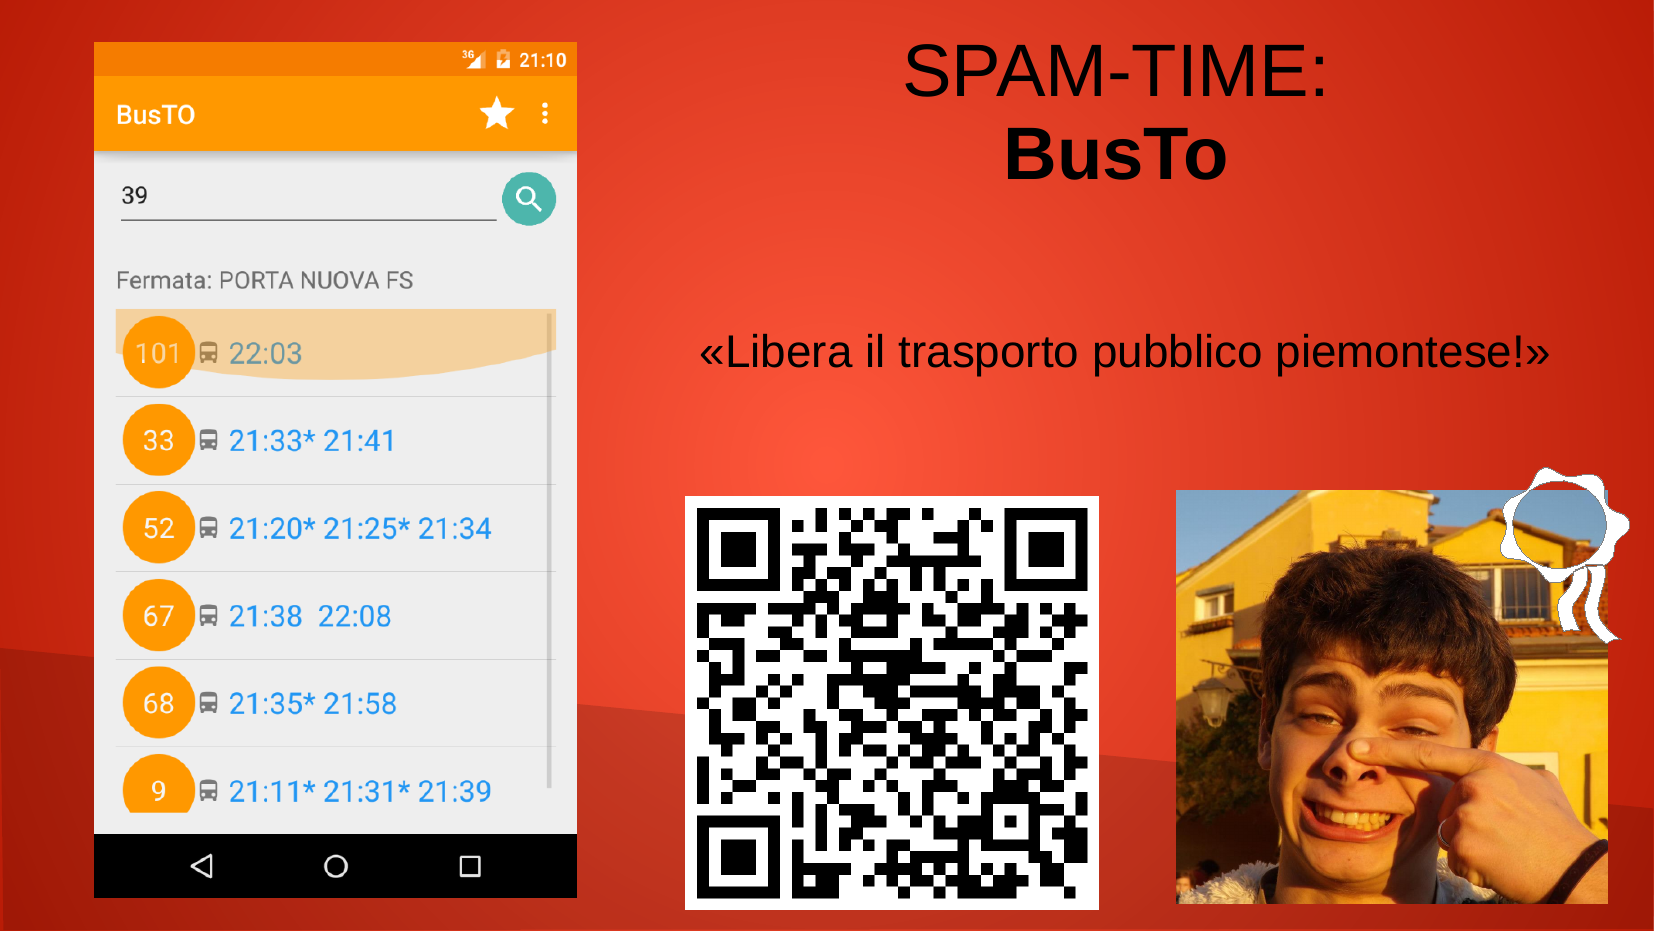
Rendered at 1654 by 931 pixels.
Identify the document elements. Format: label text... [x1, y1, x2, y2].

picture [1598, 564, 1608, 628]
picture [1176, 490, 1608, 904]
picture [685, 496, 1099, 910]
text_box «Libera il trasporto pubblico piemontese!» [685, 318, 1607, 437]
title SPAM-TIME: BusTo [661, 29, 1571, 196]
picture [94, 42, 577, 898]
text_box [1500, 467, 1630, 644]
picture [1513, 490, 1606, 568]
